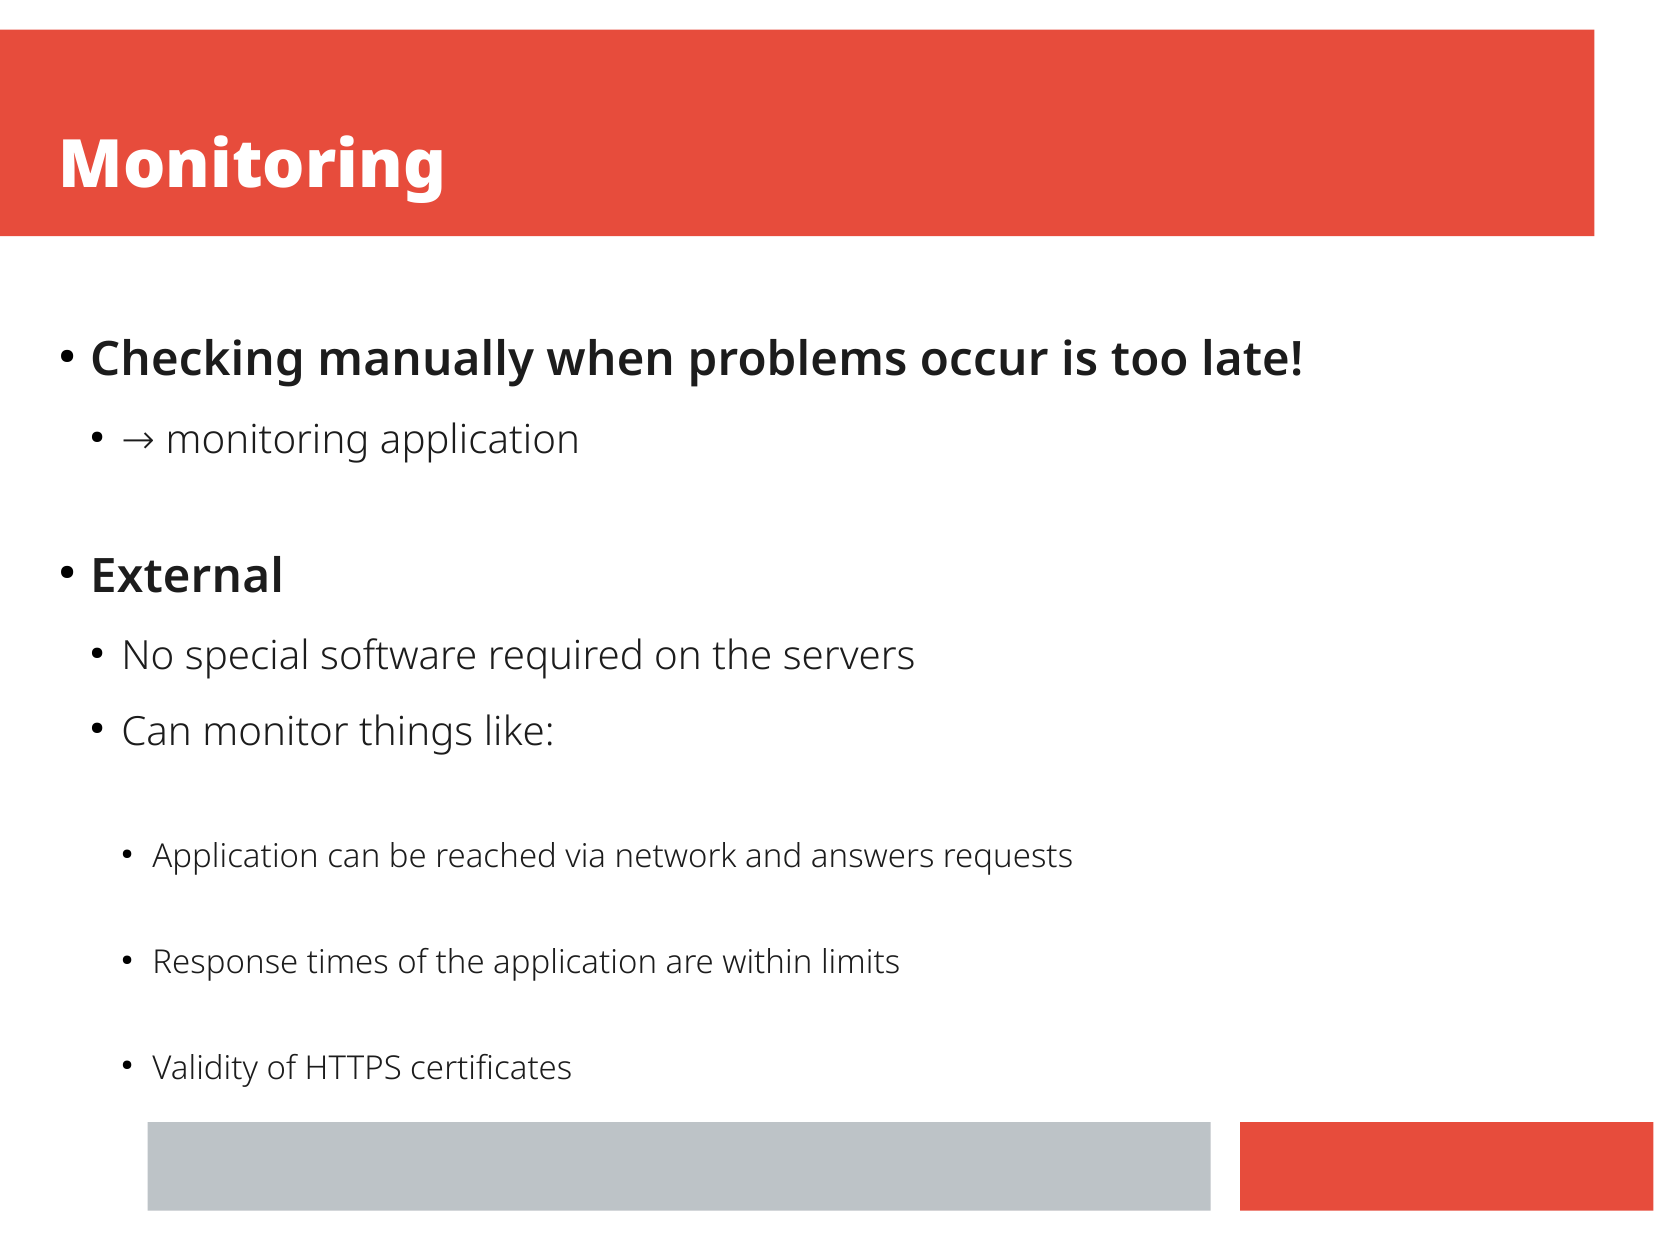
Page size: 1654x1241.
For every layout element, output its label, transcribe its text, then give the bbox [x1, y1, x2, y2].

title Monitoring [59, 59, 1595, 207]
list Checking manually when problems occur is too late! → monitoring application External No special software required on the servers Can monitor things like: Application can be reached via network and answers requests Response times of the application are within limits Validity of HTTPS certificates [59, 324, 1565, 1093]
